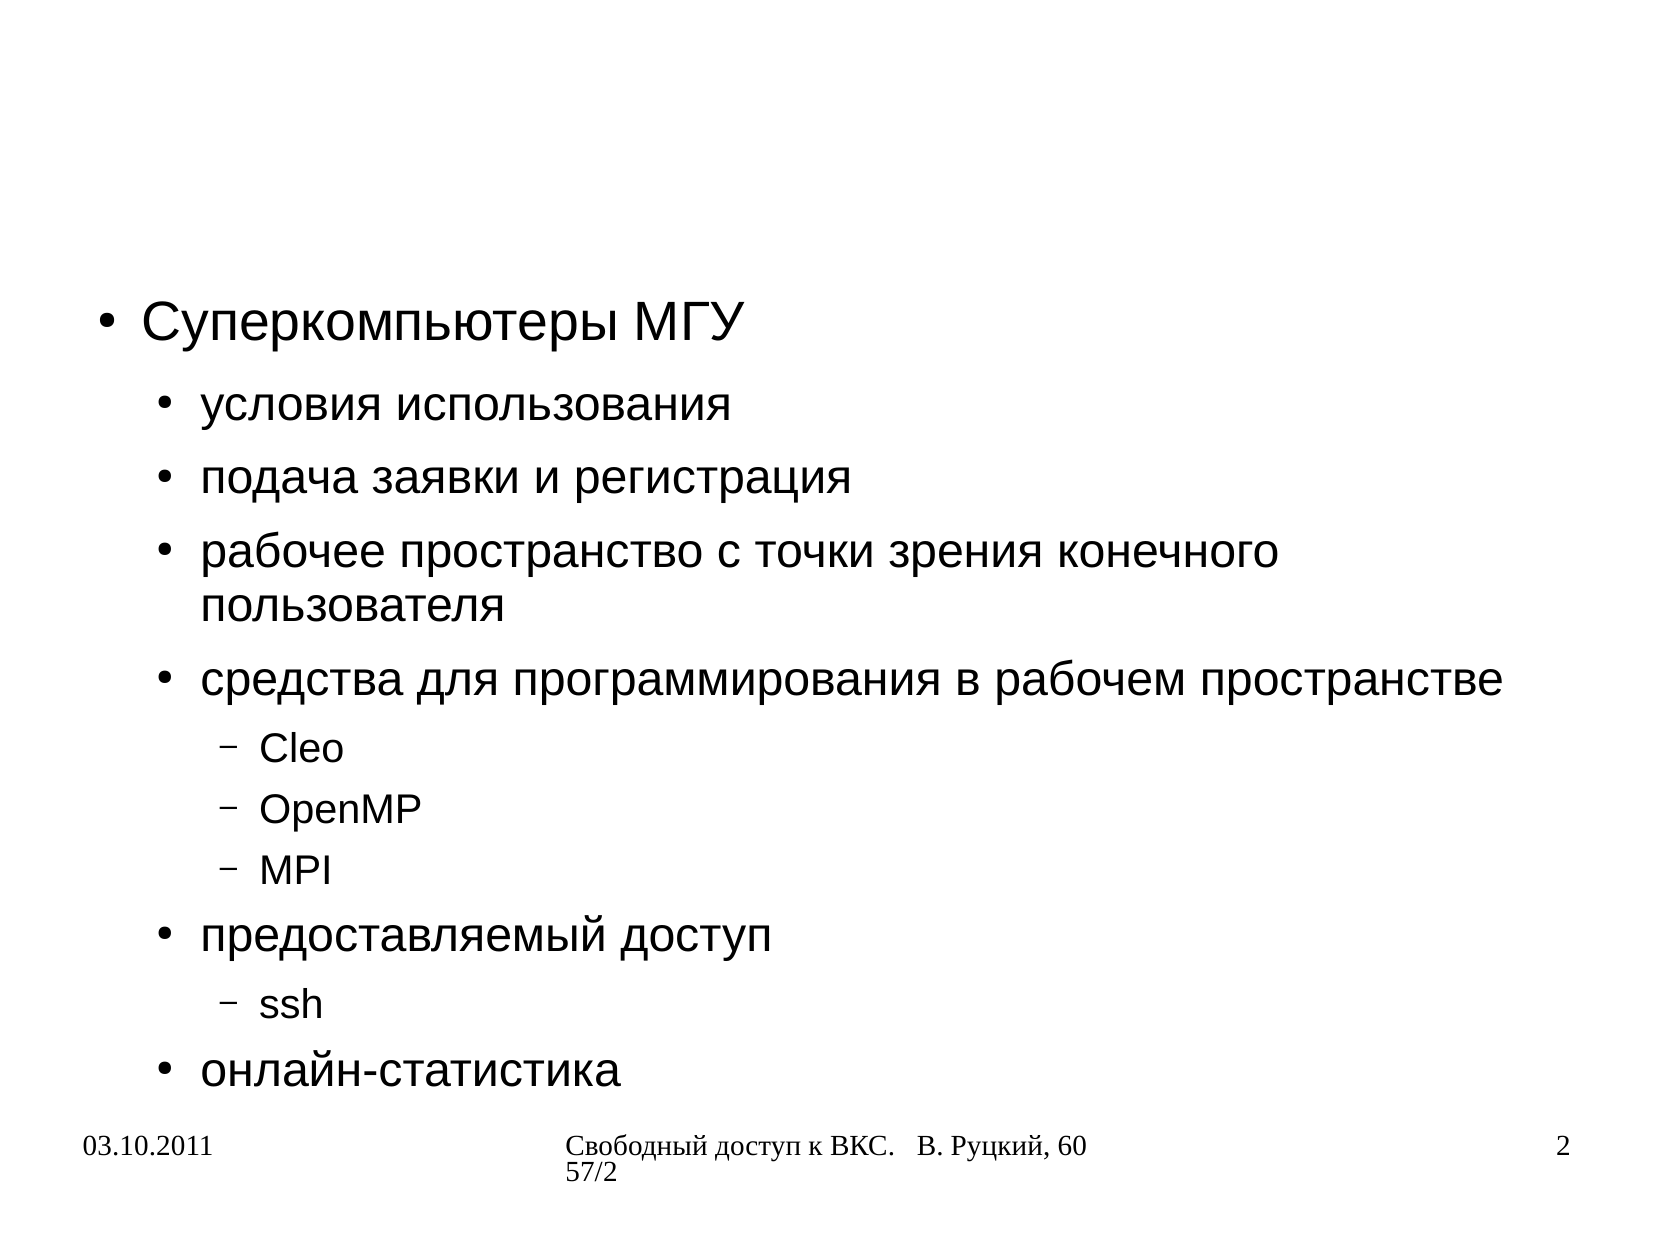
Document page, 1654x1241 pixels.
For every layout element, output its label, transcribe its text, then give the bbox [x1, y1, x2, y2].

list Суперкомпьютеры МГУ условия использования подача заявки и регистрация рабочее пространство с точки зрения конечного пользователя средства для программирования в рабочем пространстве Cleo OpenMP MPI предоставляемый доступ ssh онлайн-статистика [82, 290, 1571, 1109]
